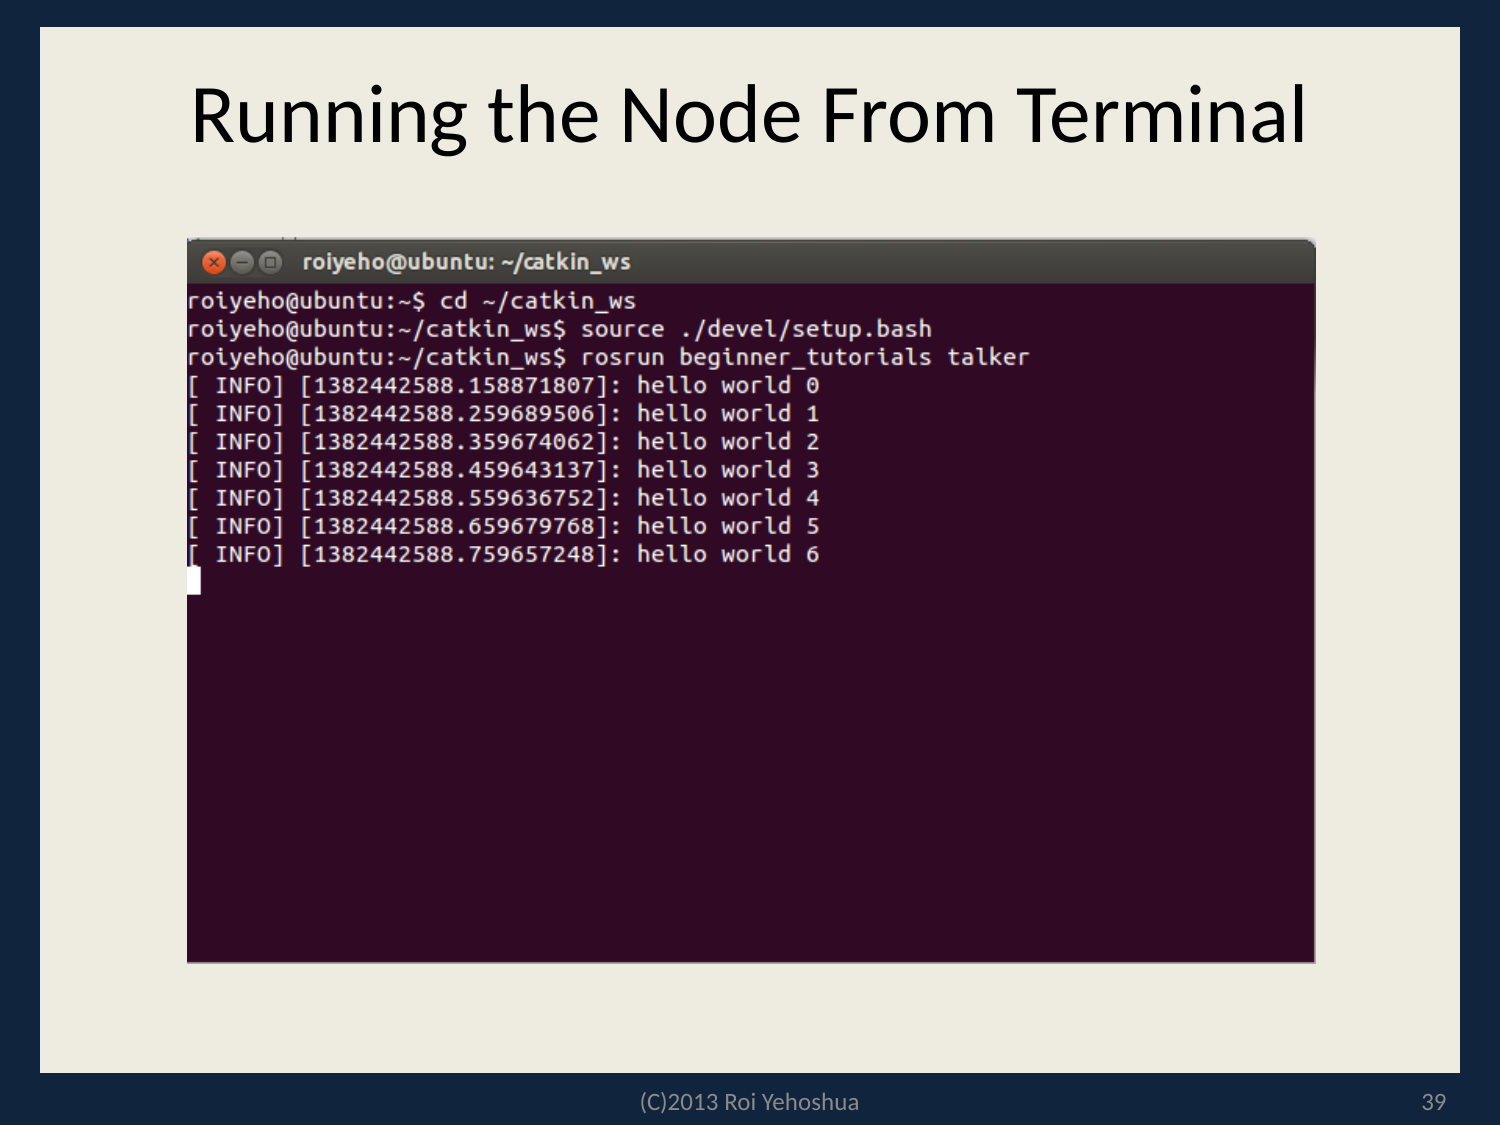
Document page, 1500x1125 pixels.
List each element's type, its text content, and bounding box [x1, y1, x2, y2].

footer (C)2013 Roi Yehoshua [512, 1074, 988, 1125]
picture [187, 237, 1316, 965]
title Running the Node From Terminal [37, 31, 1463, 188]
slide_number <number> [1111, 1074, 1462, 1125]
